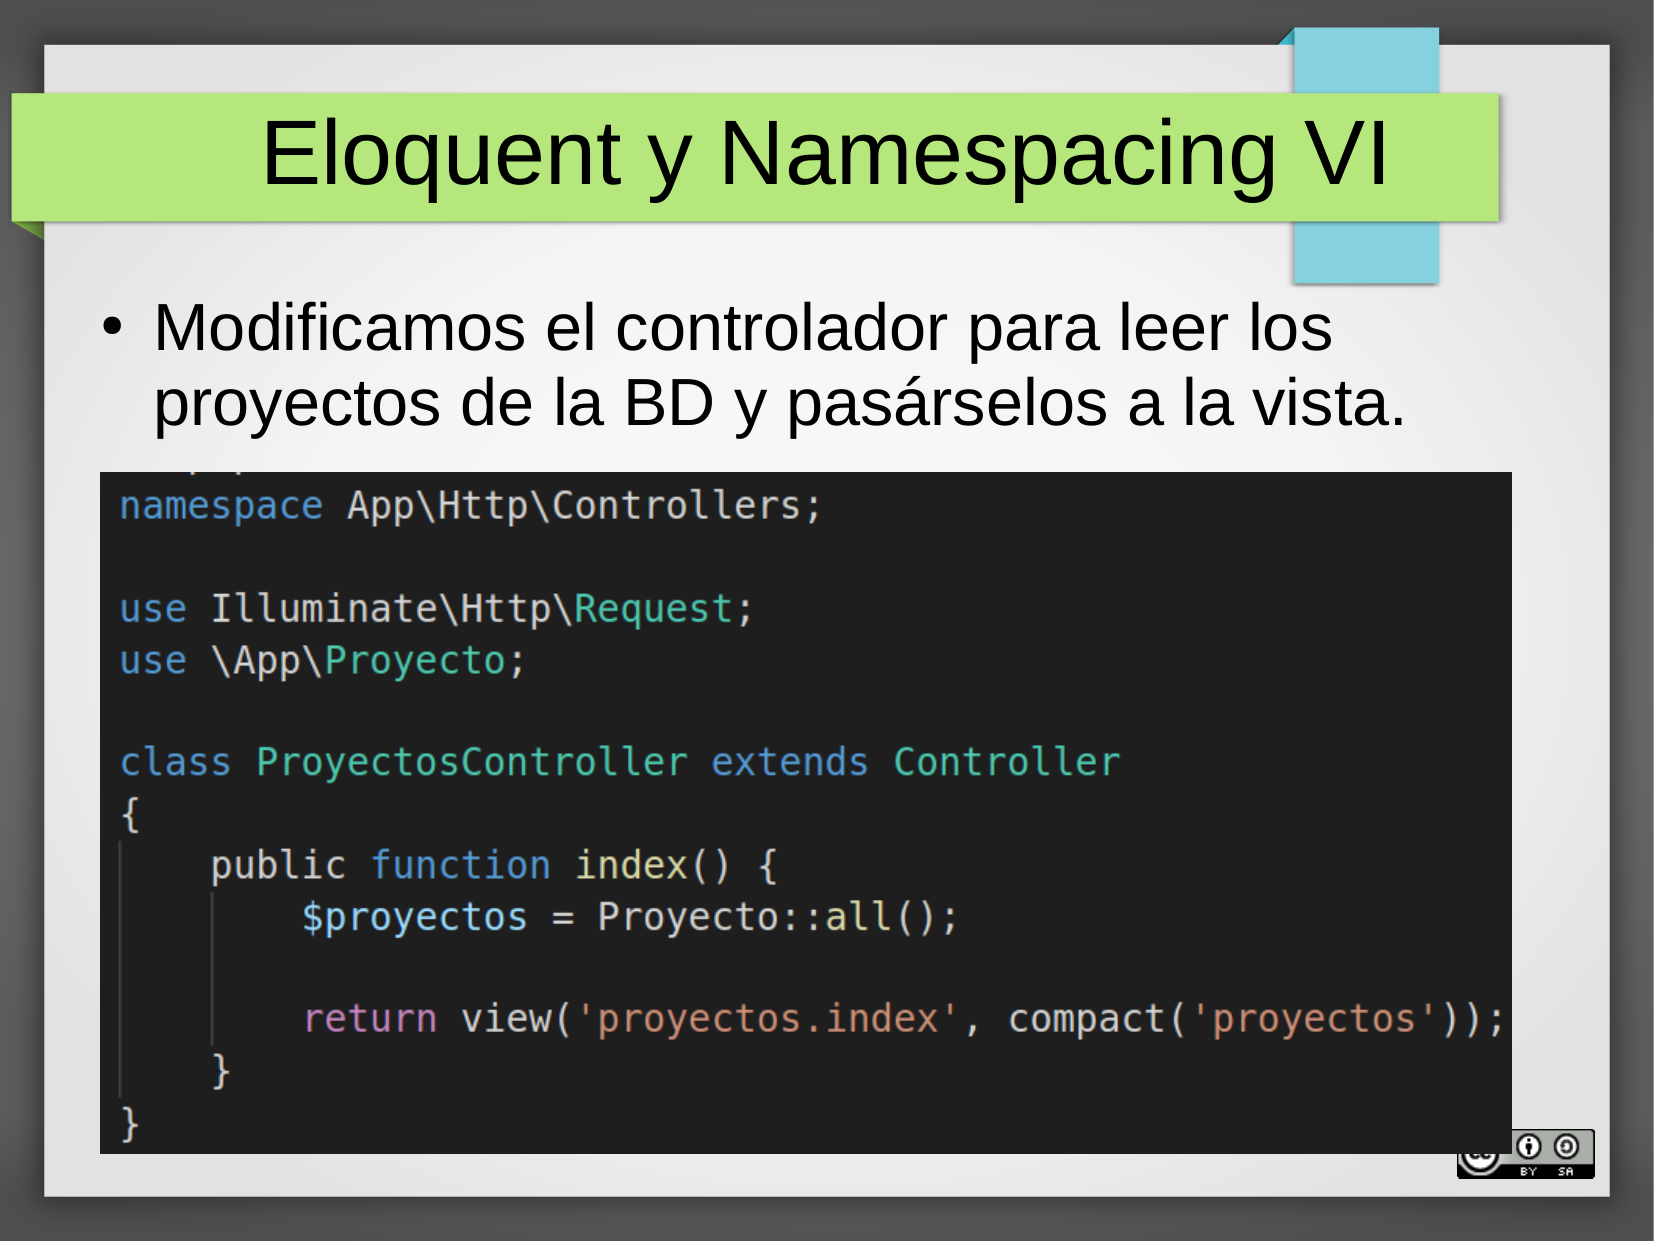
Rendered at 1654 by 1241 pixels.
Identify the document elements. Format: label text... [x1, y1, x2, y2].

picture [0, 0, 1654, 1241]
title Eloquent y Namespacing VI [82, 49, 1571, 257]
list Modificamos el controlador para leer los proyectos de la BD y pasárselos a la vista. [82, 290, 1571, 1099]
